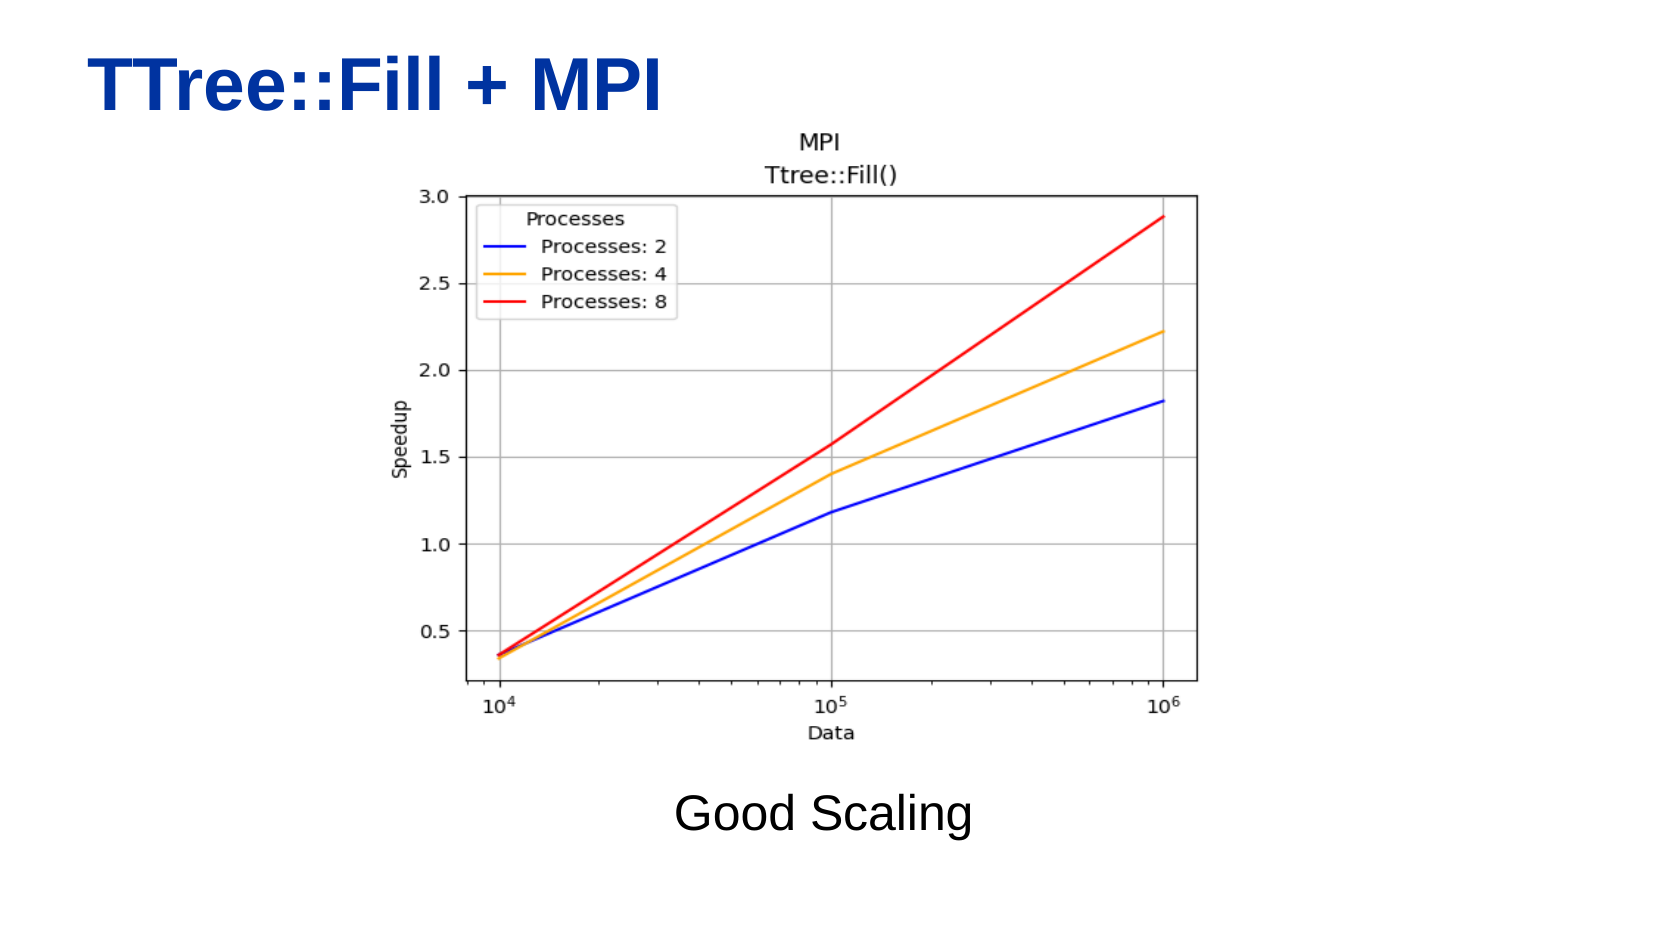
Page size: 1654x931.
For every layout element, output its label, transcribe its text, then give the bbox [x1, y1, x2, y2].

subtitle Good Scaling [86, 705, 1576, 922]
title TTree::Fill + MPI [86, 9, 1576, 166]
picture [348, 119, 1291, 751]
